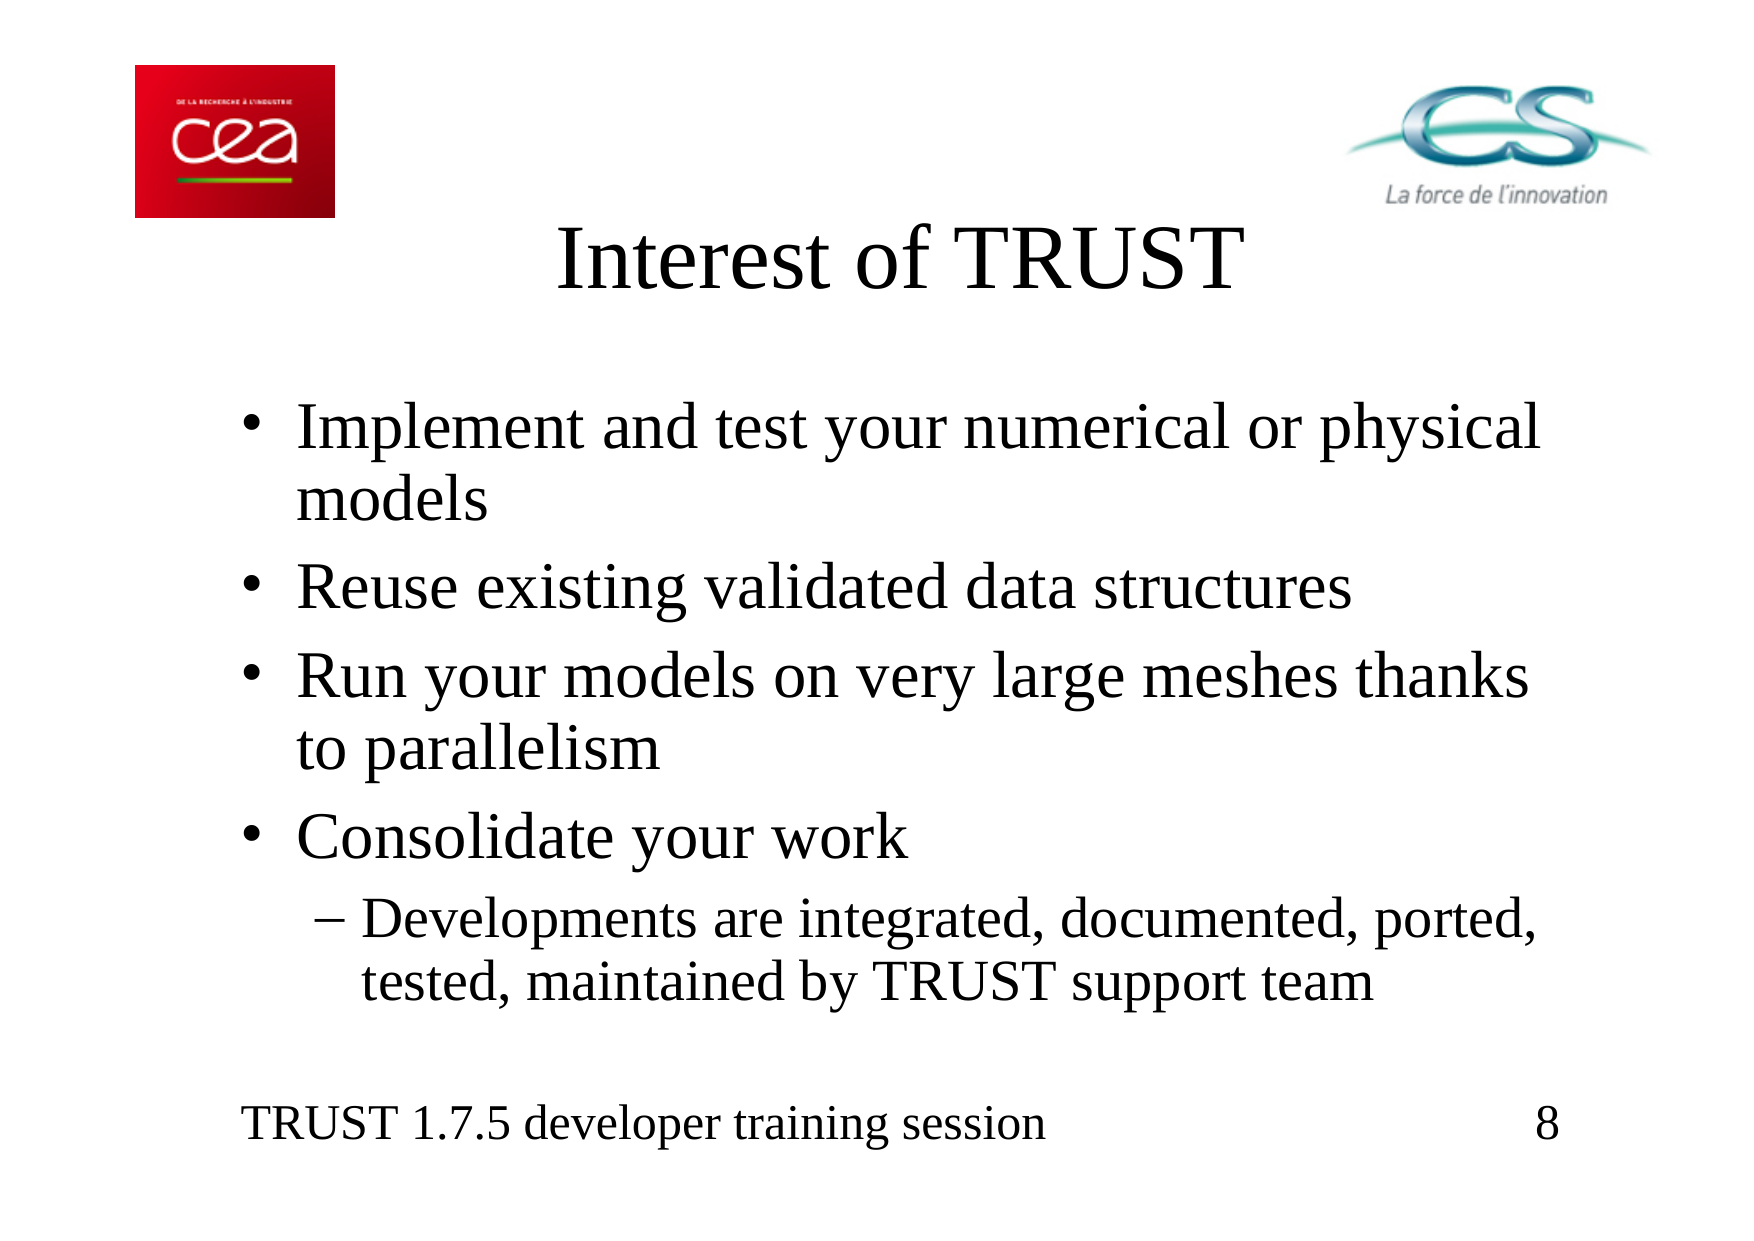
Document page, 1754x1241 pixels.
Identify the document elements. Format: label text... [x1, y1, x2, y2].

picture [135, 65, 335, 218]
picture [1340, 73, 1662, 218]
title Interest of TRUST [225, 158, 1577, 346]
list Implement and test your numerical or physical models Reuse existing validated data structures Run your models on very large meshes thanks to parallelism Consolidate your work Developments are integrated, documented, ported, tested, maintained by TRUST support team [225, 382, 1577, 1057]
